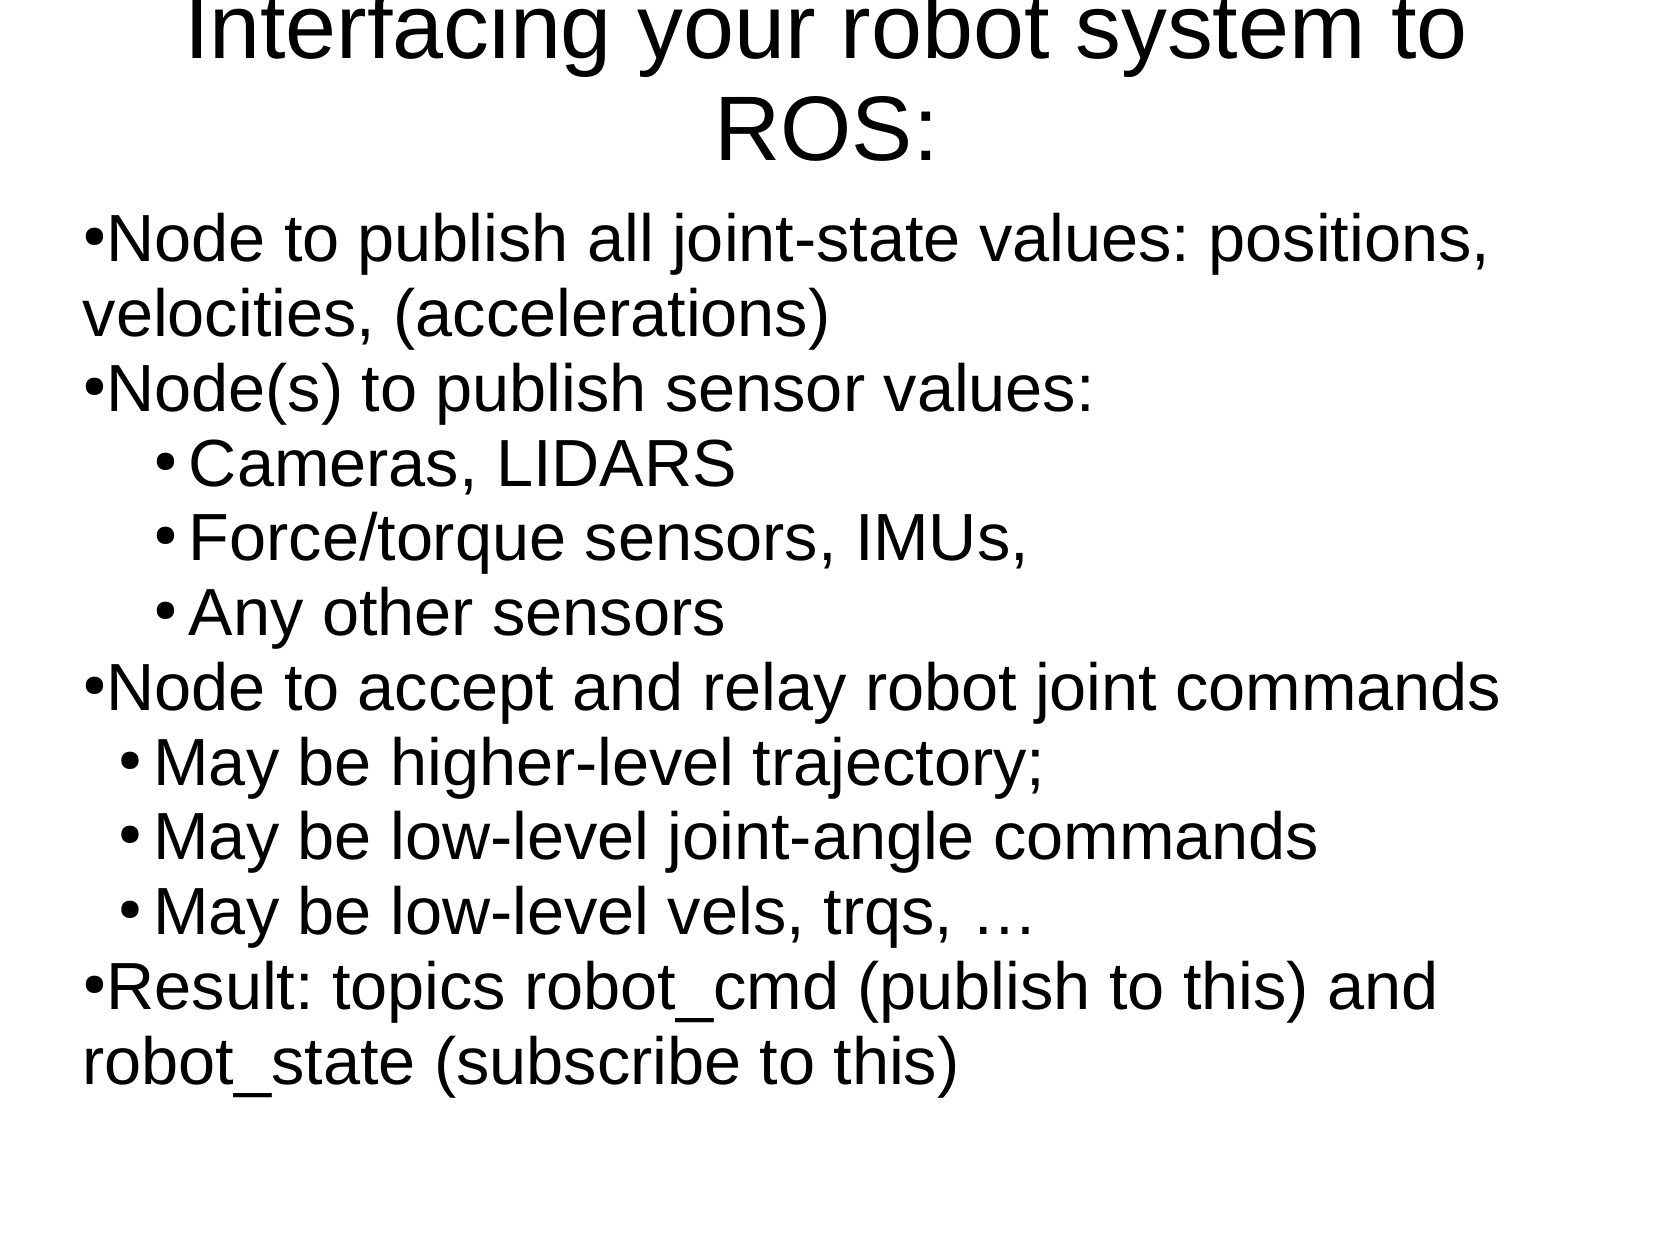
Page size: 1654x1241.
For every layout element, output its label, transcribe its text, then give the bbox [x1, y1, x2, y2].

subtitle Node to publish all joint-state values: positions, velocities, (accelerations) Node(s) to publish sensor values: Cameras, LIDARS Force/torque sensors, IMUs, Any other sensors Node to accept and relay robot joint commands May be higher-level trajectory; May be low-level joint-angle commands May be low-level vels, trqs, … Result: topics robot_cmd (publish to this) and robot_state (subscribe to this) [82, 201, 1538, 1099]
title Interfacing your robot system to ROS: [82, 0, 1571, 181]
